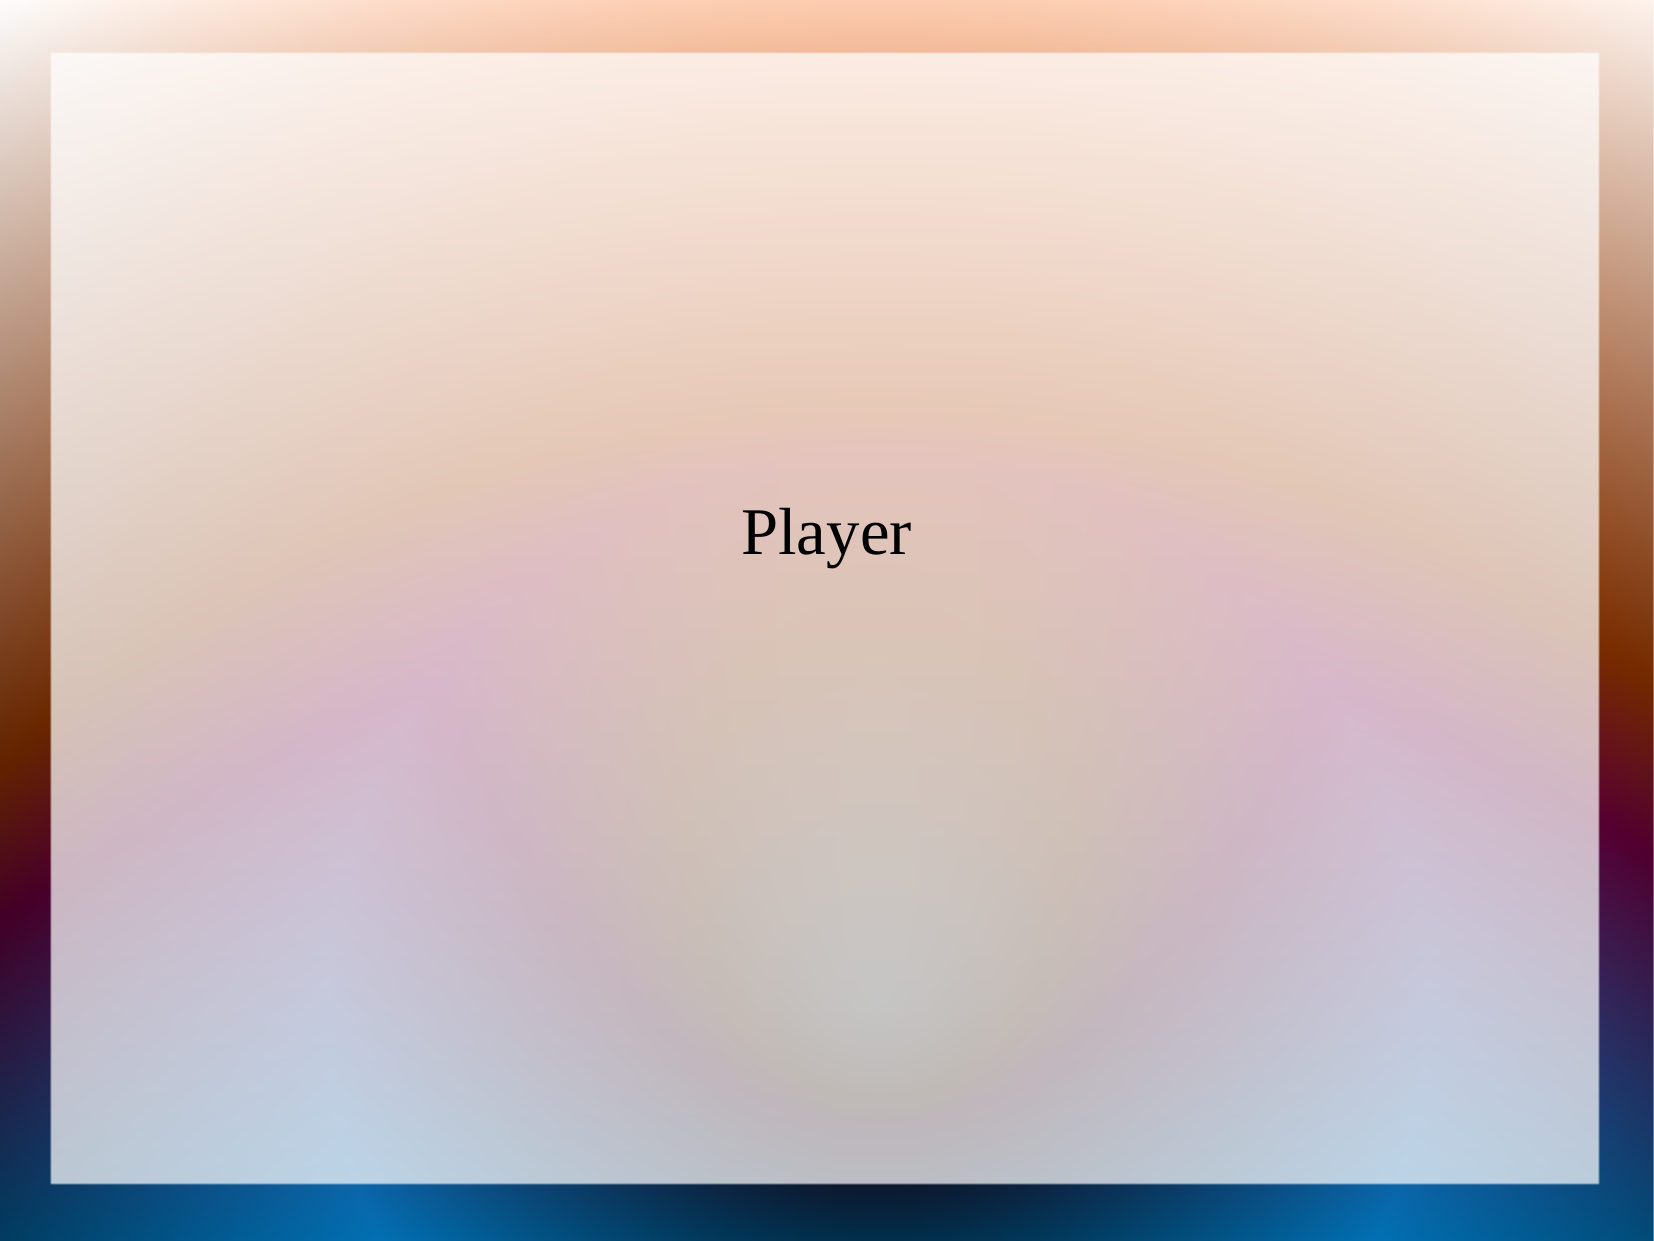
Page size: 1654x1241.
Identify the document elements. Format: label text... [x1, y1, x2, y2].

subtitle Player [82, 55, 1571, 1010]
picture [0, 0, 1654, 1241]
